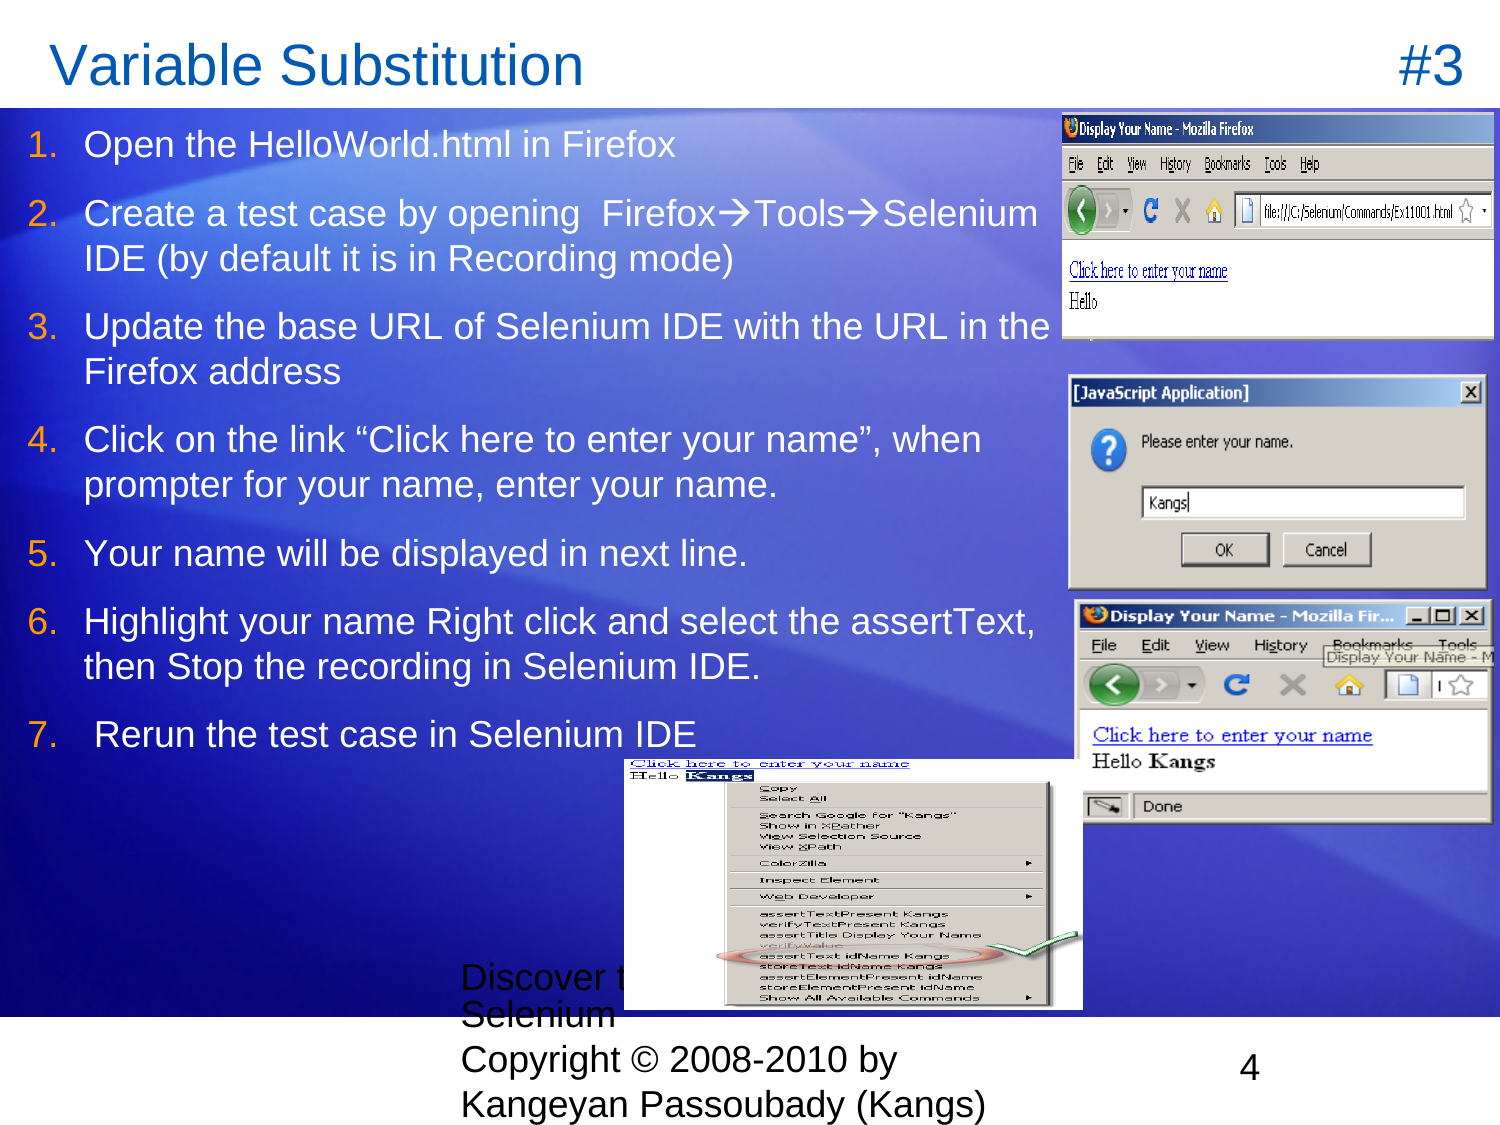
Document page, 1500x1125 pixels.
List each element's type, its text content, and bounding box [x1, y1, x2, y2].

picture [0, 108, 1500, 1017]
text_box Open the HelloWorld.html in Firefox Create a test case by opening FirefoxToolsSelenium IDE (by default it is in Recording mode) Update the base URL of Selenium IDE with the URL in the Firefox address Click on the link “Click here to enter your name”, when prompter for your name, enter your name. Your name will be displayed in next line. Highlight your name Right click and select the assertText, then Stop the recording in Selenium IDE. Rerun the test case in Selenium IDE [12, 112, 1069, 764]
picture [490, 1009, 501, 1015]
picture [541, 1009, 550, 1017]
picture [591, 1009, 599, 1017]
title Variable Substitution #3 [35, 11, 1488, 112]
picture [519, 1009, 530, 1015]
picture [602, 1009, 610, 1017]
